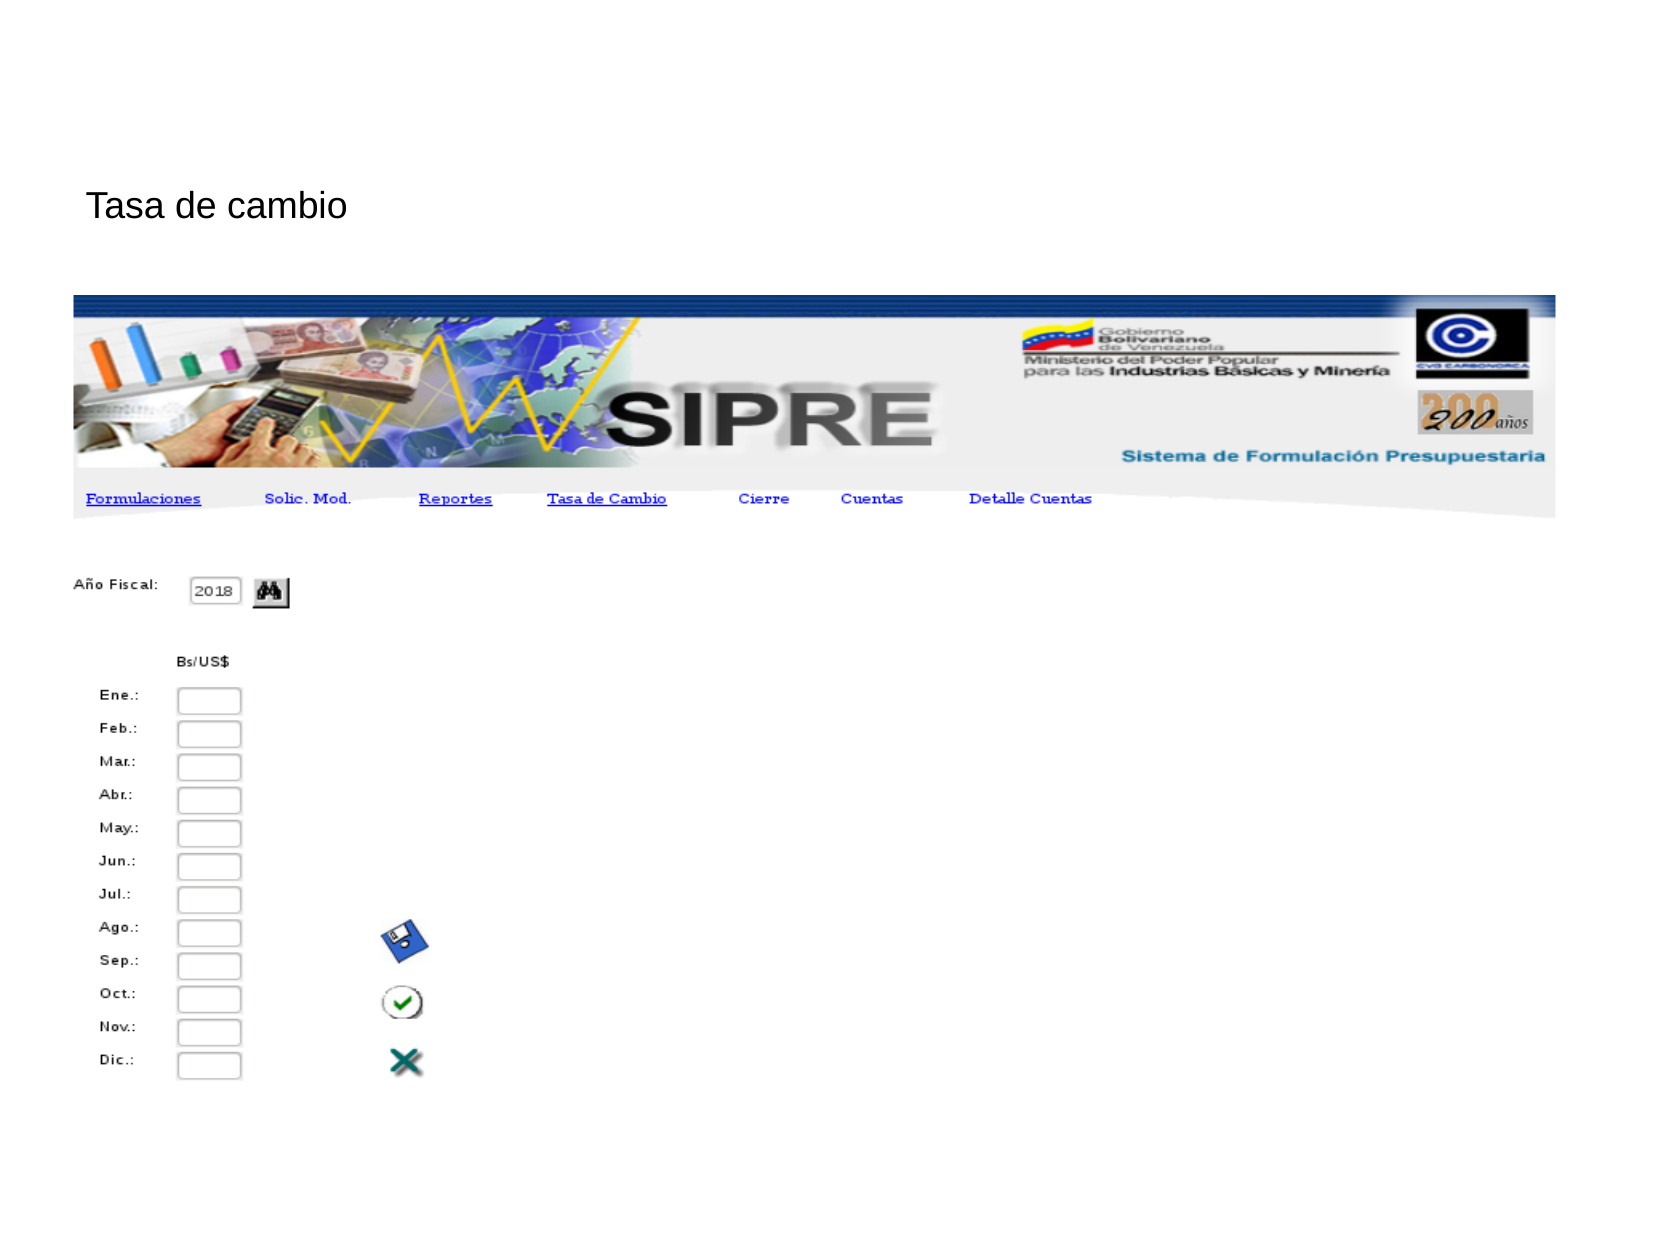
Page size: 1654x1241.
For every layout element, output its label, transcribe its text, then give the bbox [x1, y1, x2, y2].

text_box Tasa de cambio [70, 177, 756, 234]
picture [69, 295, 1607, 1193]
